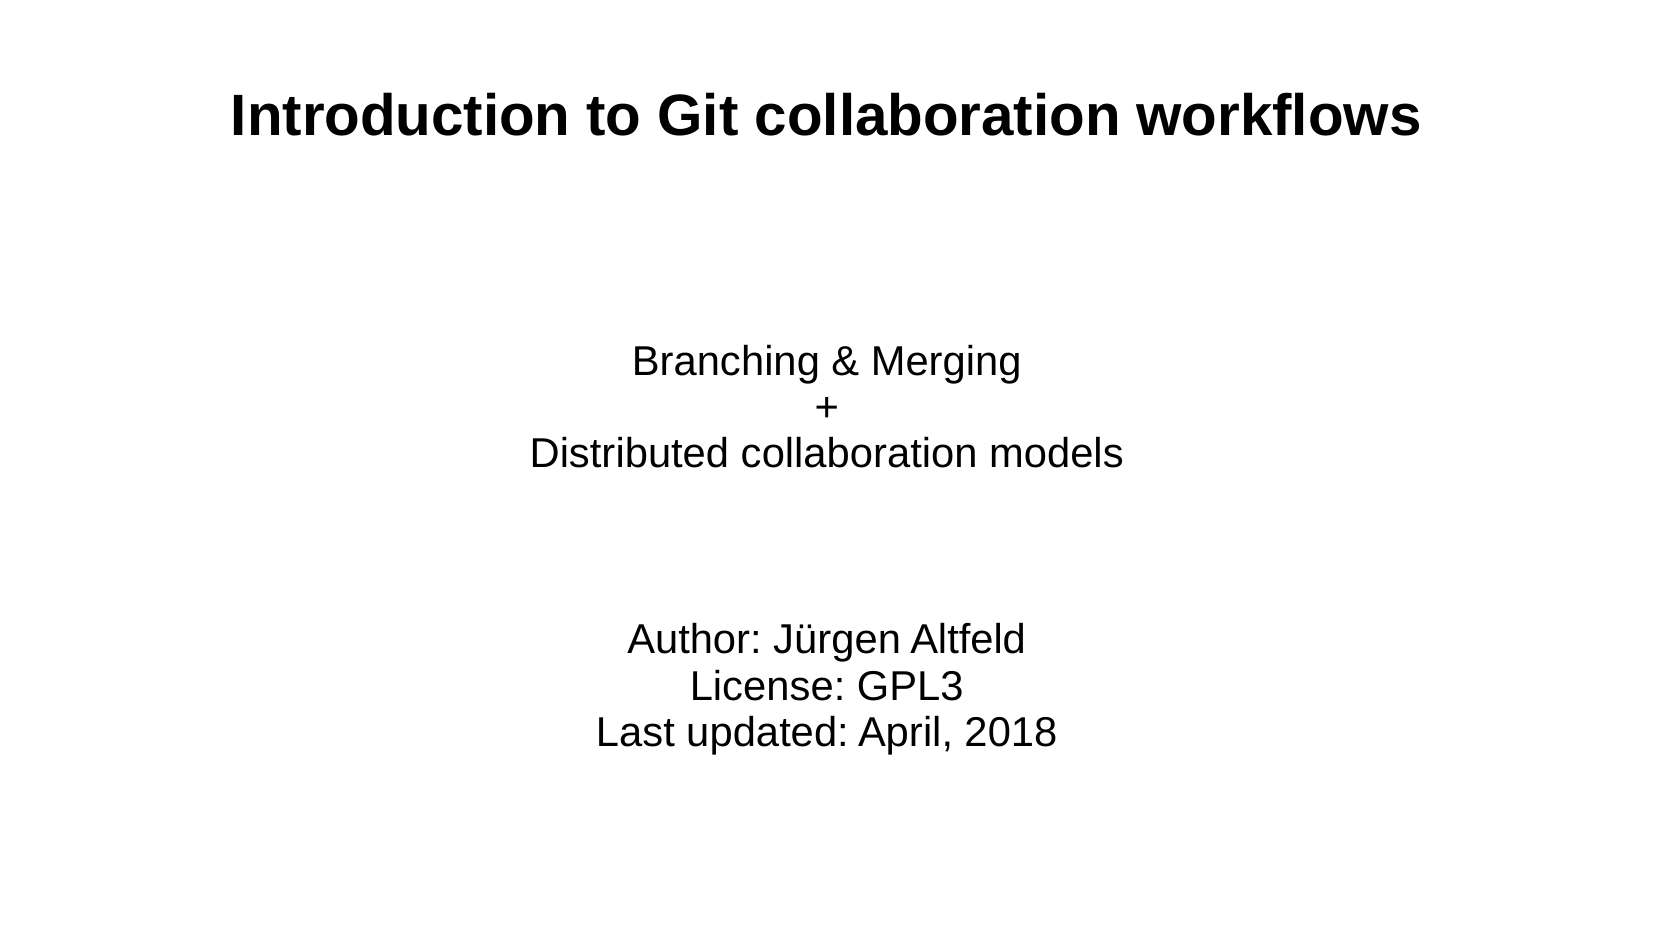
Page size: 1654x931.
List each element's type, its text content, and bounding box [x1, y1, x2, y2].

title Introduction to Git collaboration workflows [82, 37, 1571, 193]
subtitle Branching & Merging + Distributed collaboration models Author: Jürgen Altfeld License: GPL3 Last updated: April, 2018 [82, 276, 1571, 817]
